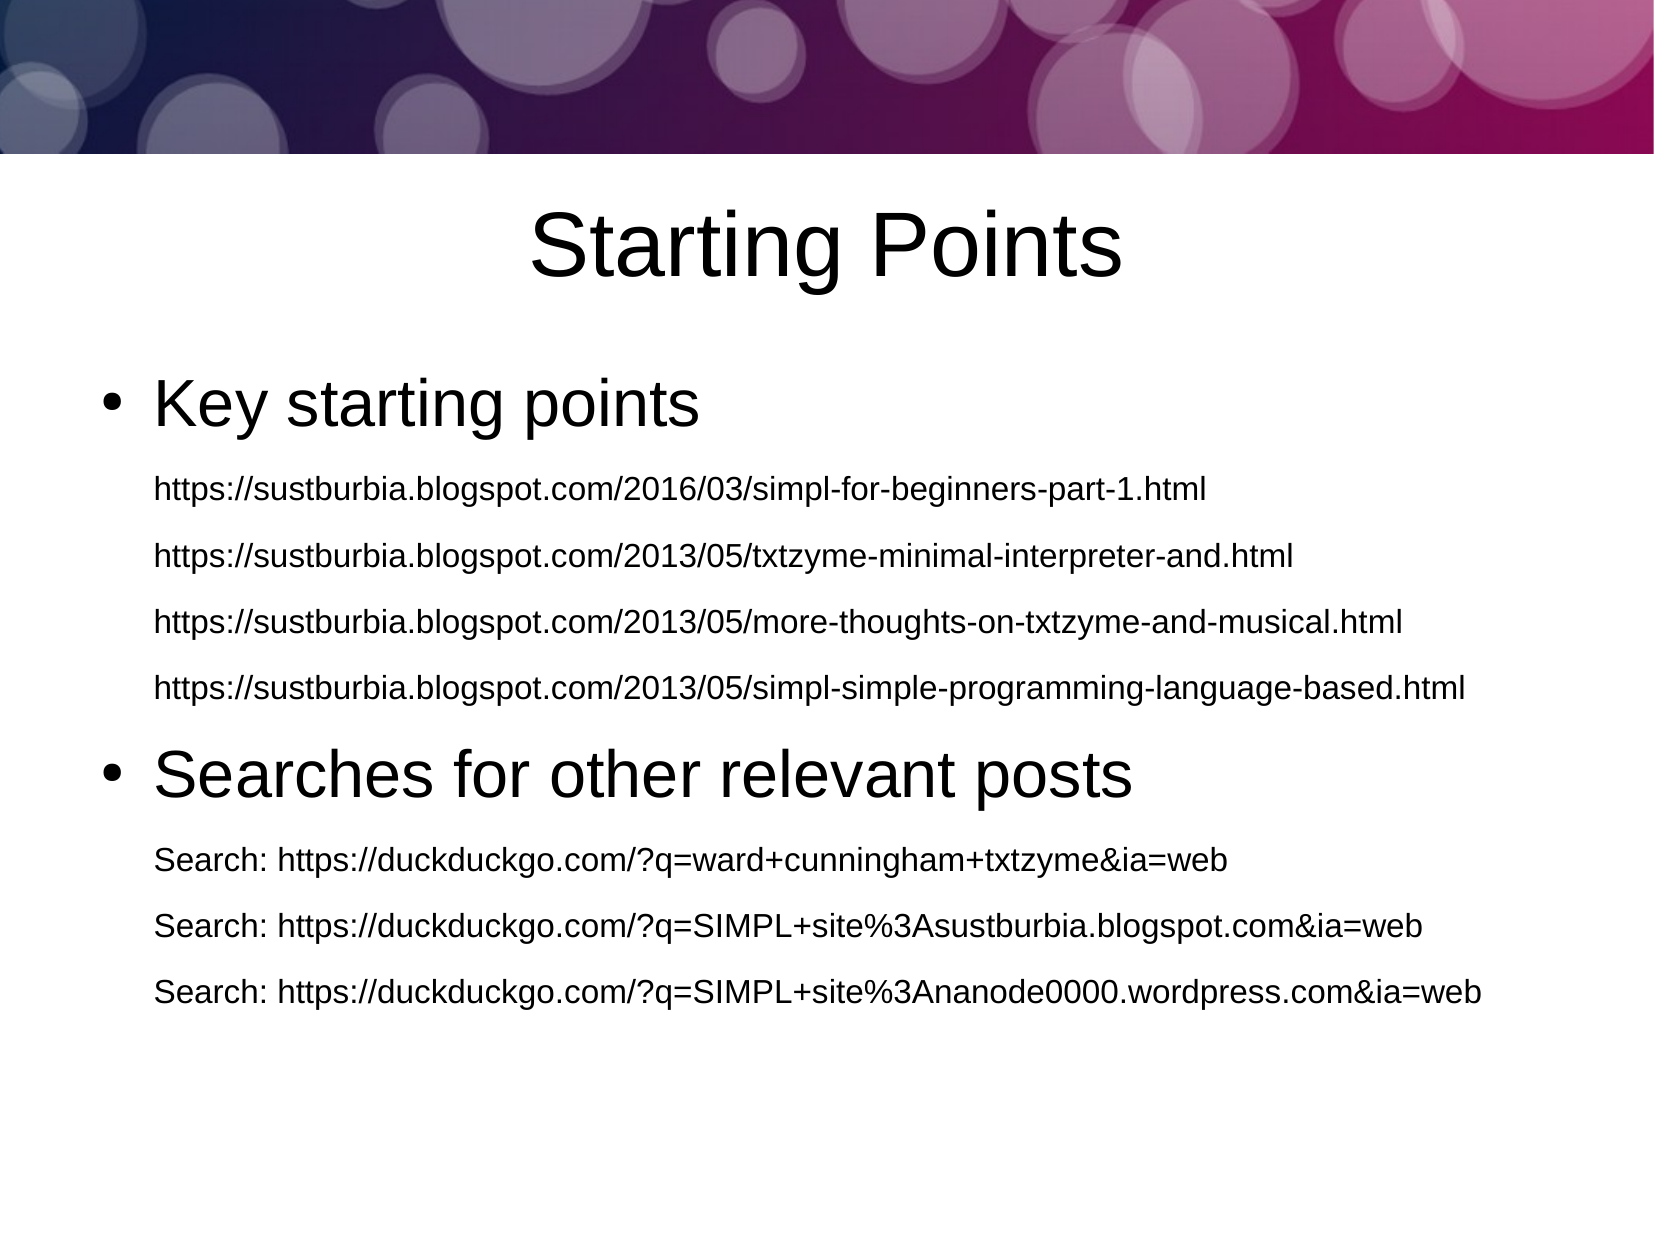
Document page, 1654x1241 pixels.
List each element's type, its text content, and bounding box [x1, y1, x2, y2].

title Starting Points [82, 159, 1571, 331]
list Key starting points https://sustburbia.blogspot.com/2016/03/simpl-for-beginners-part-1.html https://sustburbia.blogspot.com/2013/05/txtzyme-minimal-interpreter-and.html https://sustburbia.blogspot.com/2013/05/more-thoughts-on-txtzyme-and-musical.html https://sustburbia.blogspot.com/2013/05/simpl-simple-programming-language-based.html Searches for other relevant posts Search: https://duckduckgo.com/?q=ward+cunningham+txtzyme&ia=web Search: https://duckduckgo.com/?q=SIMPL+site%3Asustburbia.blogspot.com&ia=web Search: https://duckduckgo.com/?q=SIMPL+site%3Ananode0000.wordpress.com&ia=web [82, 366, 1571, 1087]
picture [0, 0, 1654, 154]
